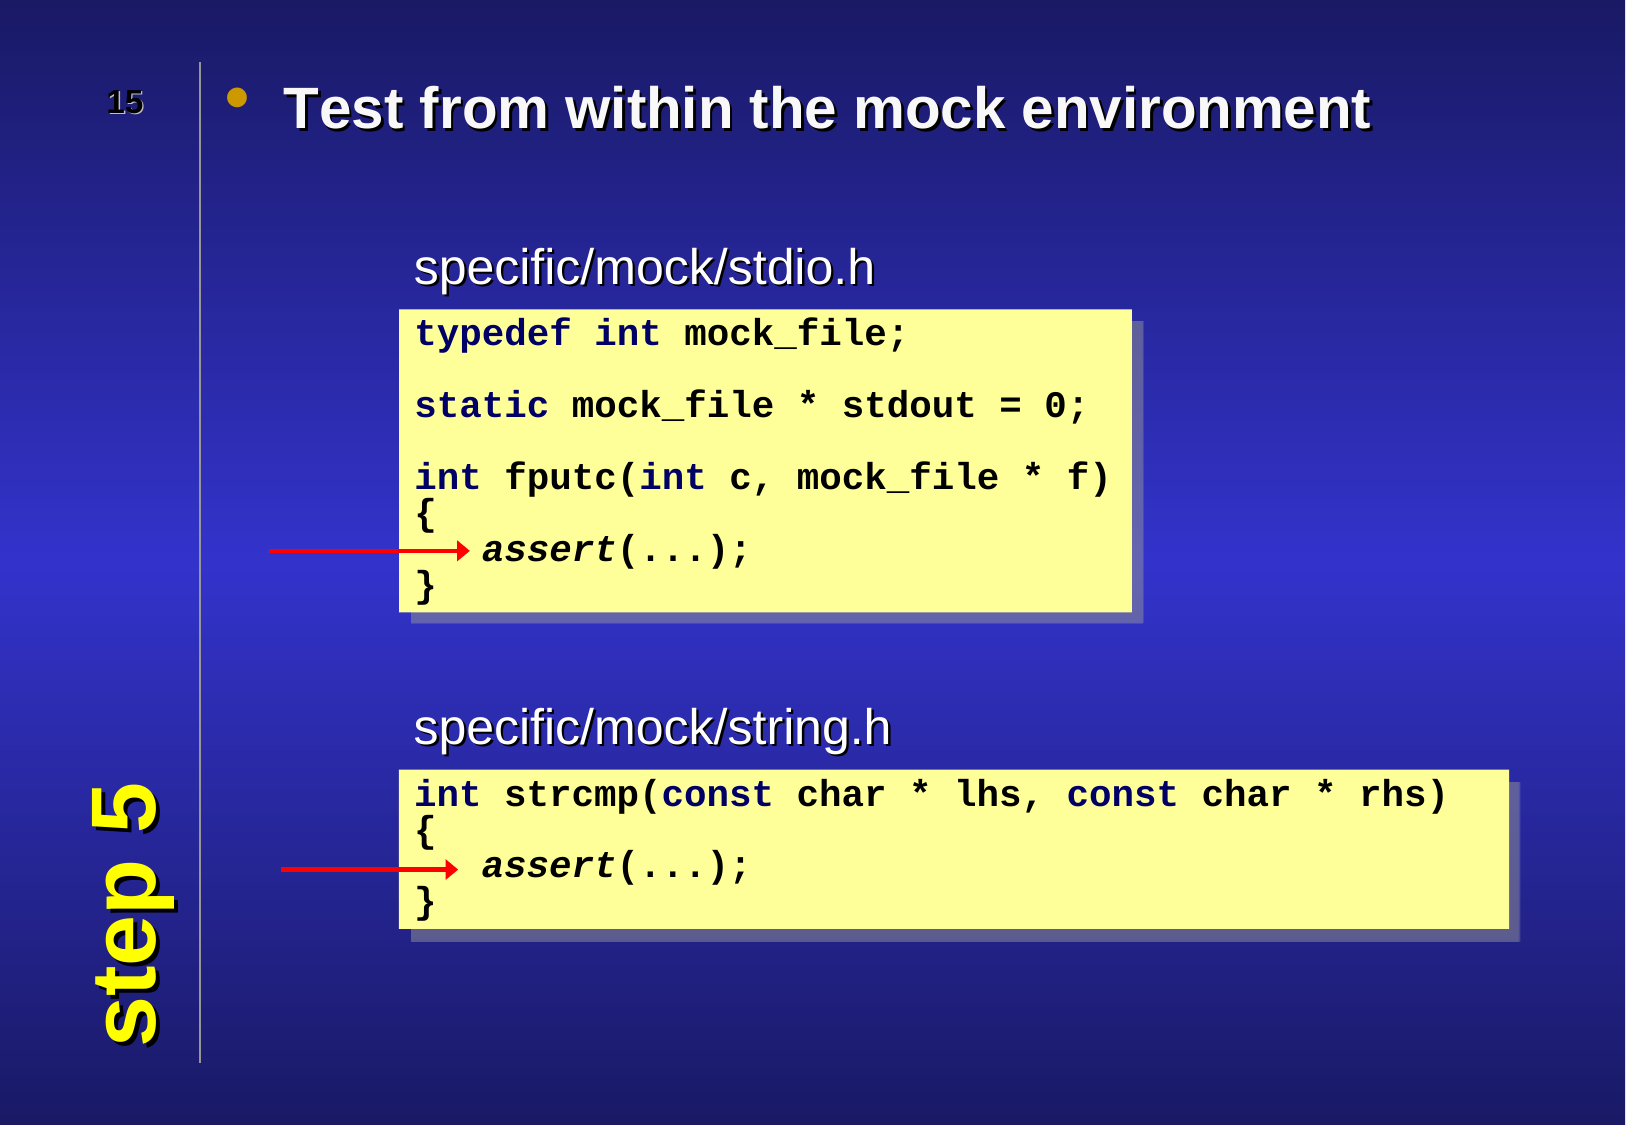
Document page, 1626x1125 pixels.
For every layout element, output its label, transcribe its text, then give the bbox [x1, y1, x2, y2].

text_box typedef int mock_file; static mock_file * stdout = 0; int fputc(int c, mock_file * f) { assert(...); } [399, 309, 1132, 613]
text_box specific/mock/stdio.h [399, 226, 955, 302]
text_box specific/mock/string.h [398, 686, 955, 763]
text_box int strcmp(const char * lhs, const char * rhs) { assert(...); } [398, 769, 1510, 929]
list Test from within the mock environment [212, 62, 1625, 1063]
title step 5 [50, 187, 188, 1063]
